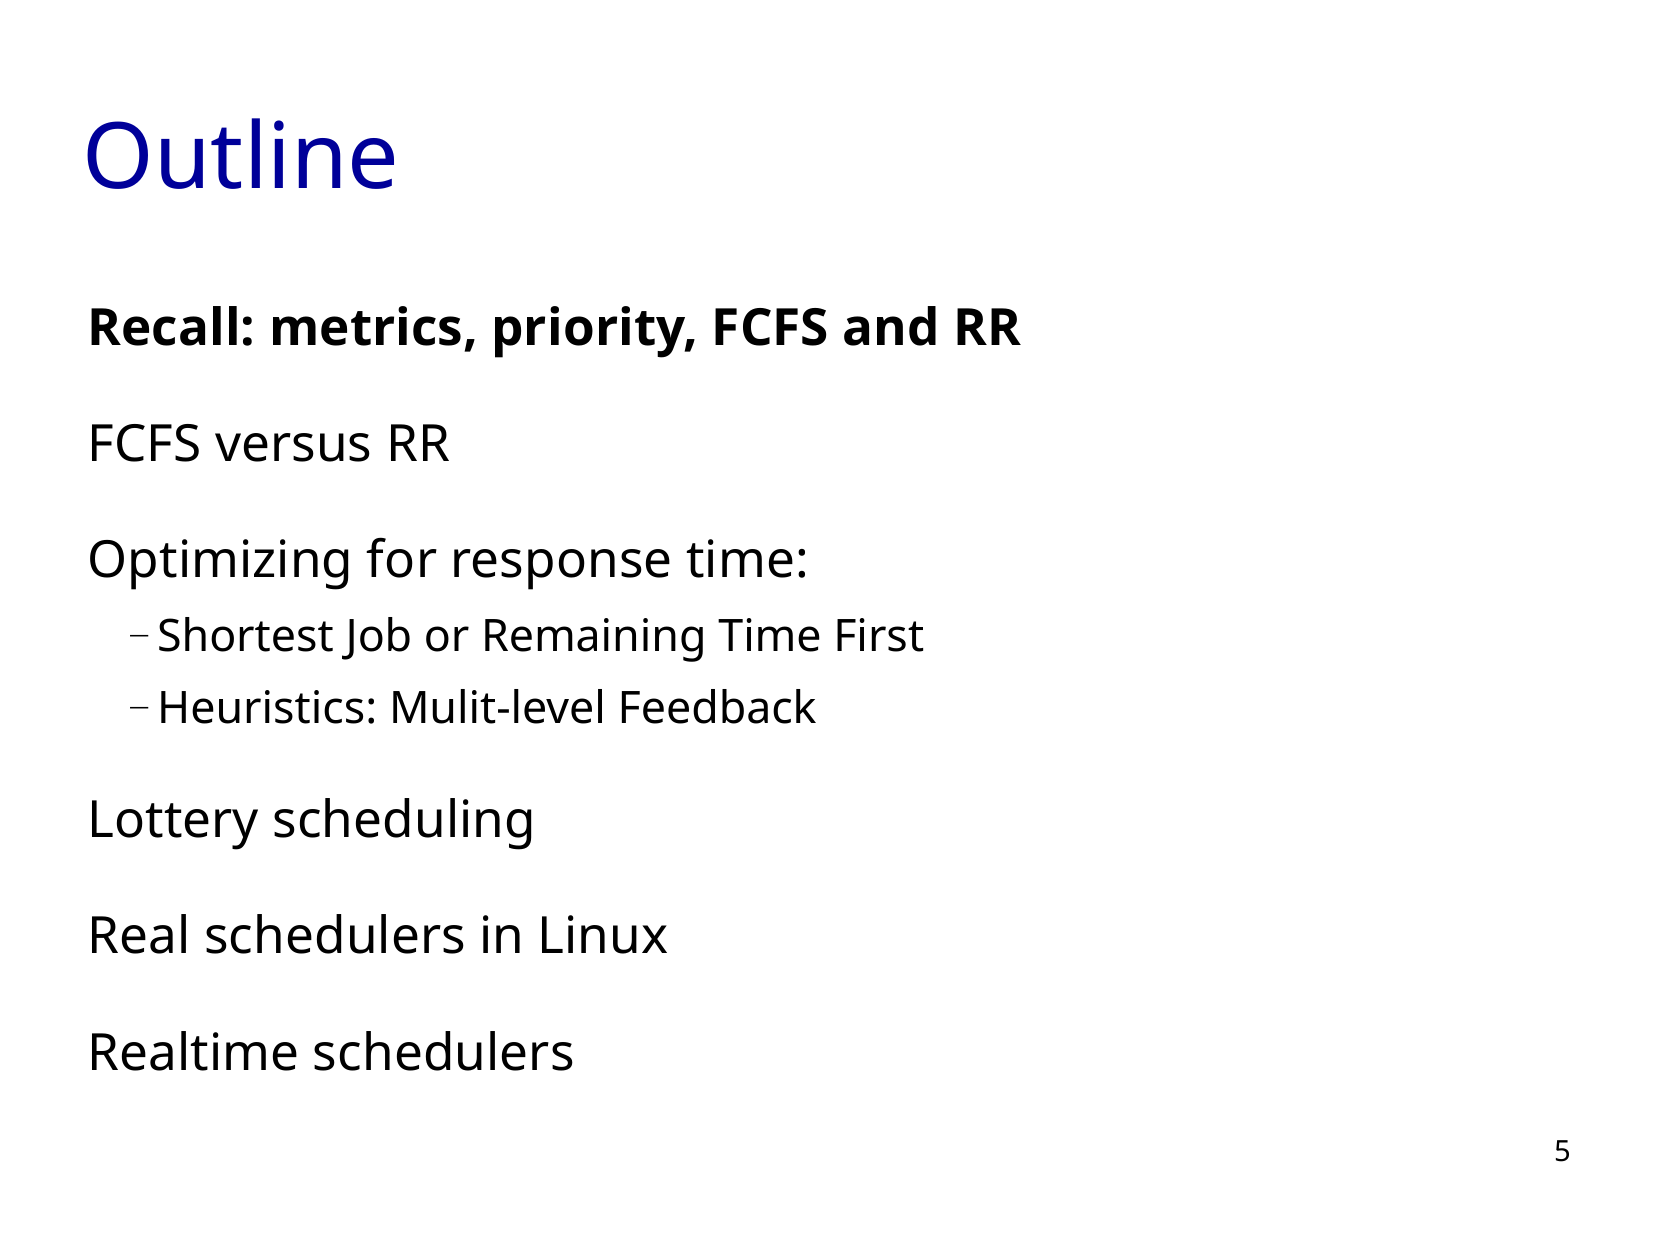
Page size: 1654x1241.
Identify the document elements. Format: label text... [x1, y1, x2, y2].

title Outline [82, 49, 1571, 257]
list Recall: metrics, priority, FCFS and RR FCFS versus RR Optimizing for response time: Shortest Job or Remaining Time First Heuristics: Mulit-level Feedback Lottery scheduling Real schedulers in Linux Realtime schedulers [60, 290, 1571, 1096]
